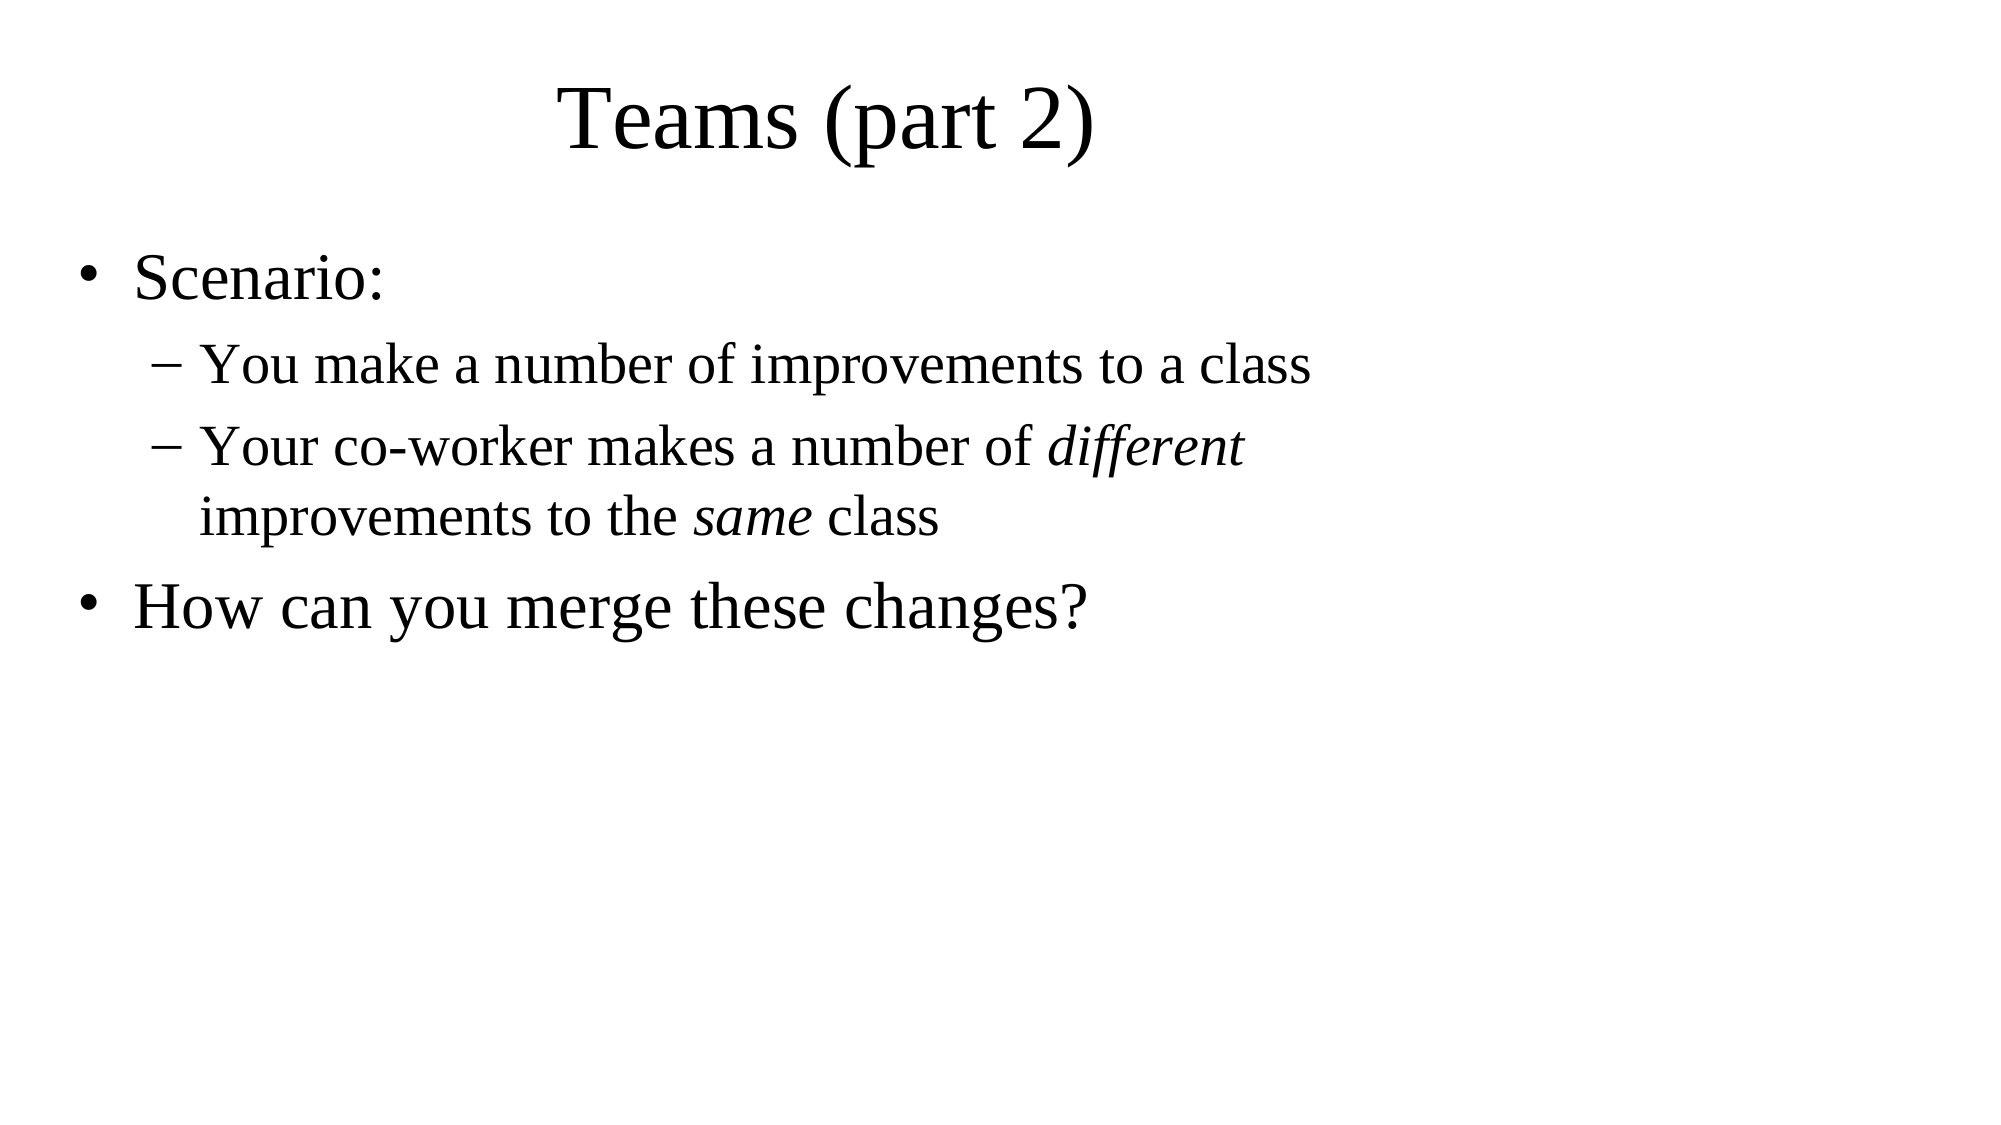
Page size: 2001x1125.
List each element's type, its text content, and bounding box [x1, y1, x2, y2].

list Scenario: You make a number of improvements to a class Your co-worker makes a number of different improvements to the same class How can you merge these changes? [62, 224, 1438, 1088]
title Teams (part 2) [187, 37, 1466, 175]
